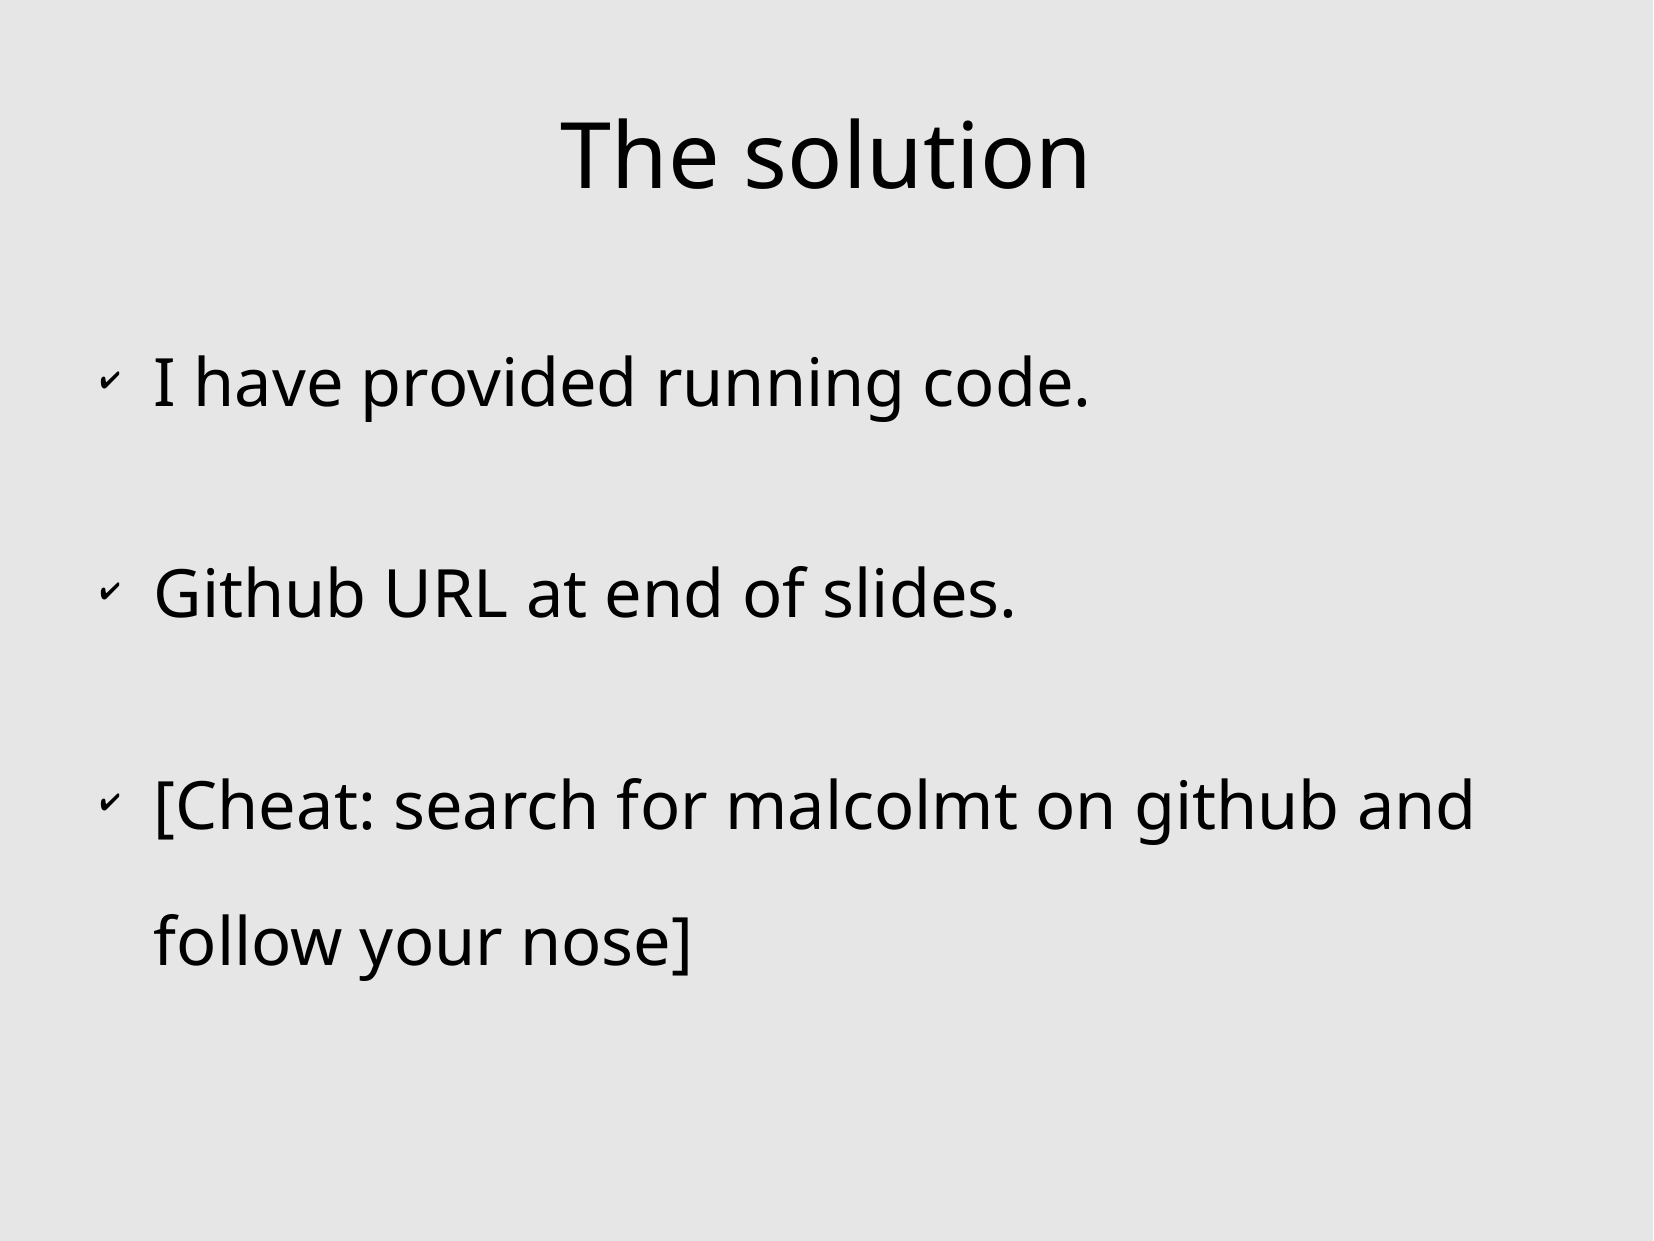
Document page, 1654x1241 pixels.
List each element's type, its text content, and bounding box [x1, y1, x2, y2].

list I have provided running code. Github URL at end of slides. [Cheat: search for malcolmt on github and follow your nose] [82, 290, 1571, 1010]
title The solution [82, 49, 1571, 257]
